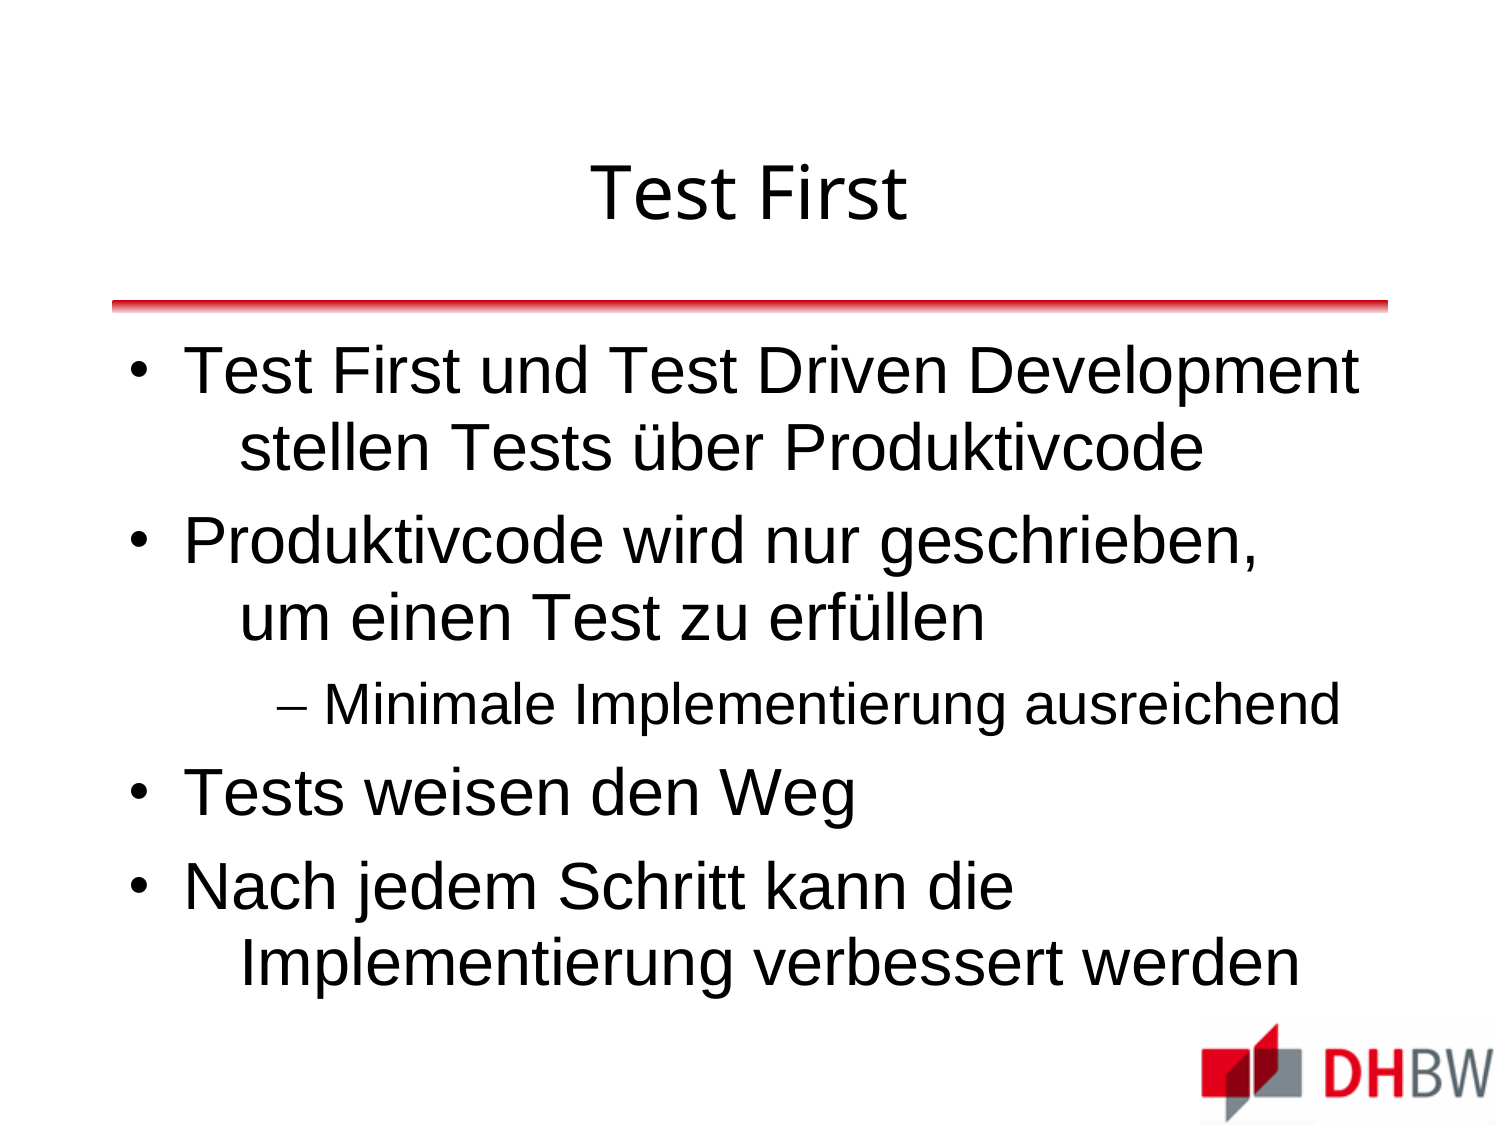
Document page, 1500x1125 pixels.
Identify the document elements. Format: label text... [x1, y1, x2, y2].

picture [1200, 1021, 1495, 1125]
list Test First und Test Driven Development stellen Tests über Produktivcode Produktivcode wird nur geschrieben, um einen Test zu erfüllen Minimale Implementierung ausreichend Tests weisen den Weg Nach jedem Schritt kann die Implementierung verbessert werden [112, 324, 1387, 1103]
title Test First [112, 27, 1387, 324]
